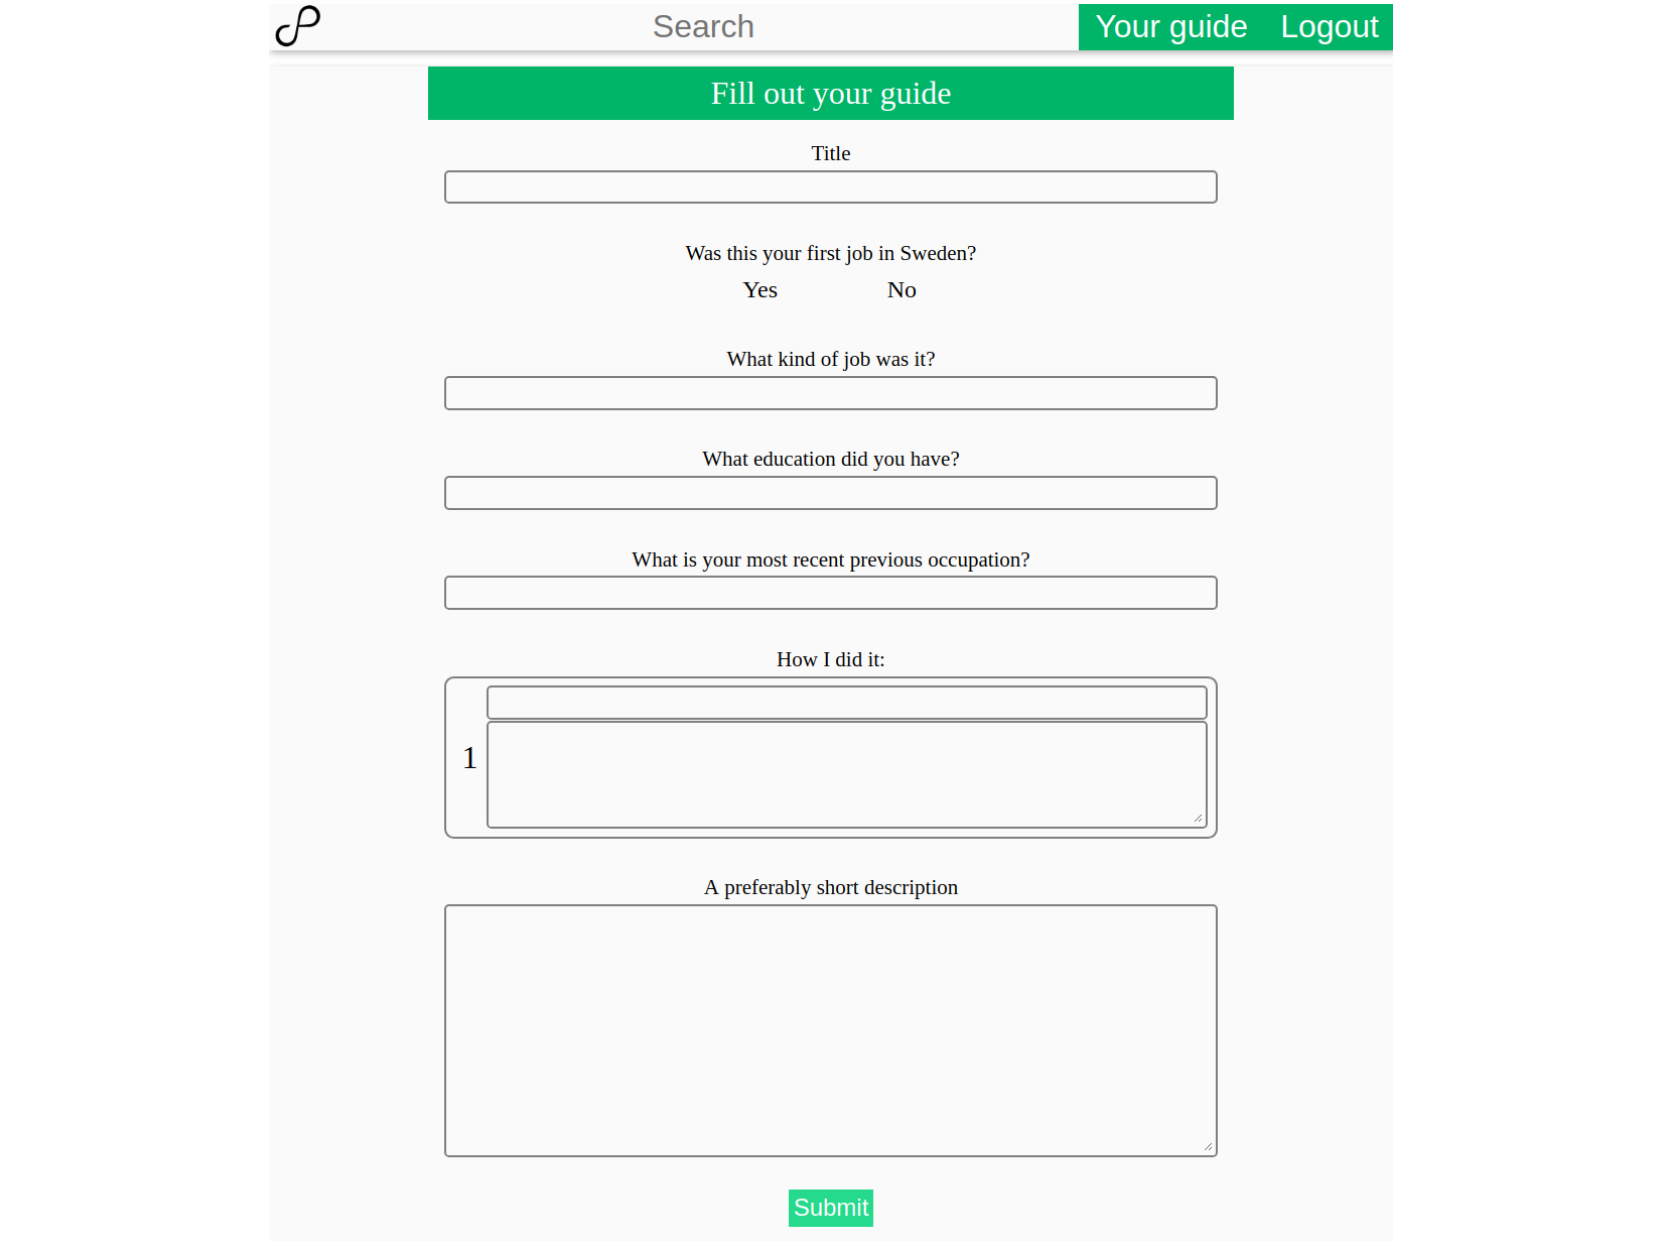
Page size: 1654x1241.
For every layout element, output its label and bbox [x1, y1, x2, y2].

picture [269, 4, 1393, 1241]
